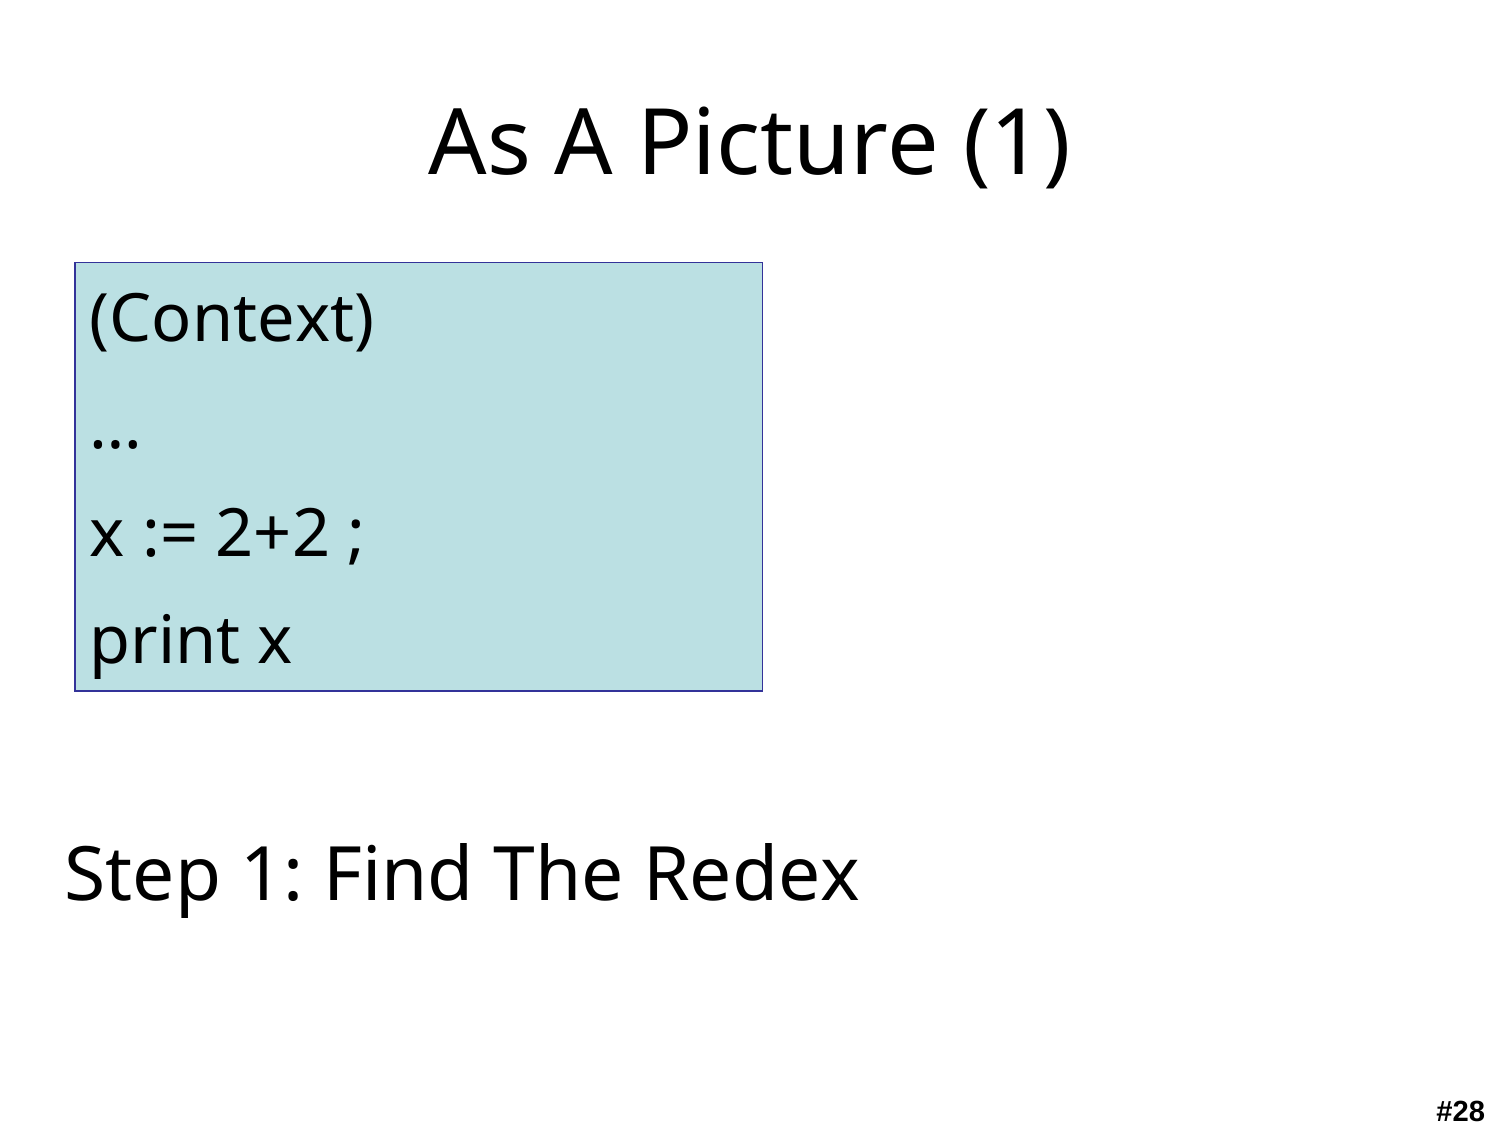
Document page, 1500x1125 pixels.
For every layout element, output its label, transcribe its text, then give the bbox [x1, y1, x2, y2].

list (Context) … x := 2+2 ; print x [75, 262, 763, 663]
text_box Step 1: Find The Redex [50, 812, 1476, 1088]
title As A Picture (1) [75, 45, 1426, 233]
